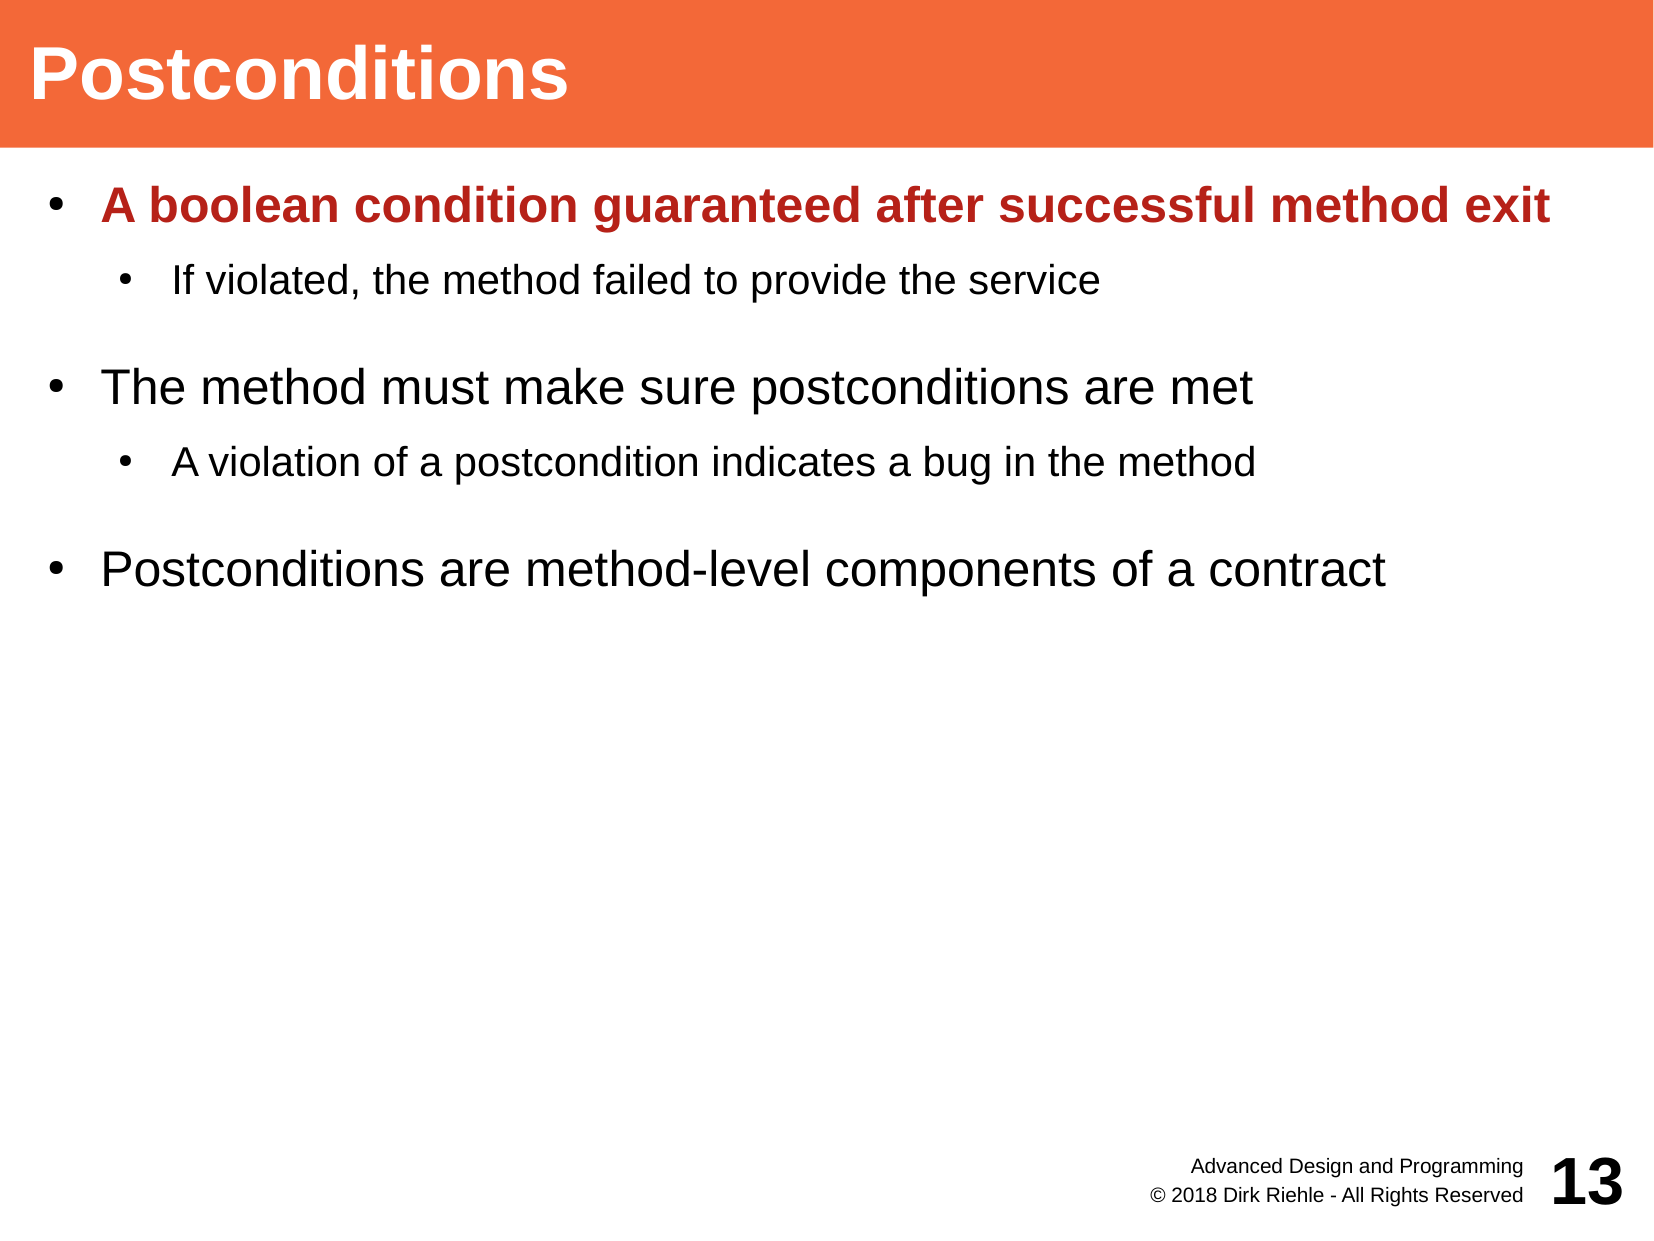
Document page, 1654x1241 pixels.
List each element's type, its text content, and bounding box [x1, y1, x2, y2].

title Postconditions [0, 0, 1654, 148]
list A boolean condition guaranteed after successful method exit If violated, the method failed to provide the service The method must make sure postconditions are met A violation of a postcondition indicates a bug in the method Postconditions are method-level components of a contract [29, 177, 1625, 1063]
